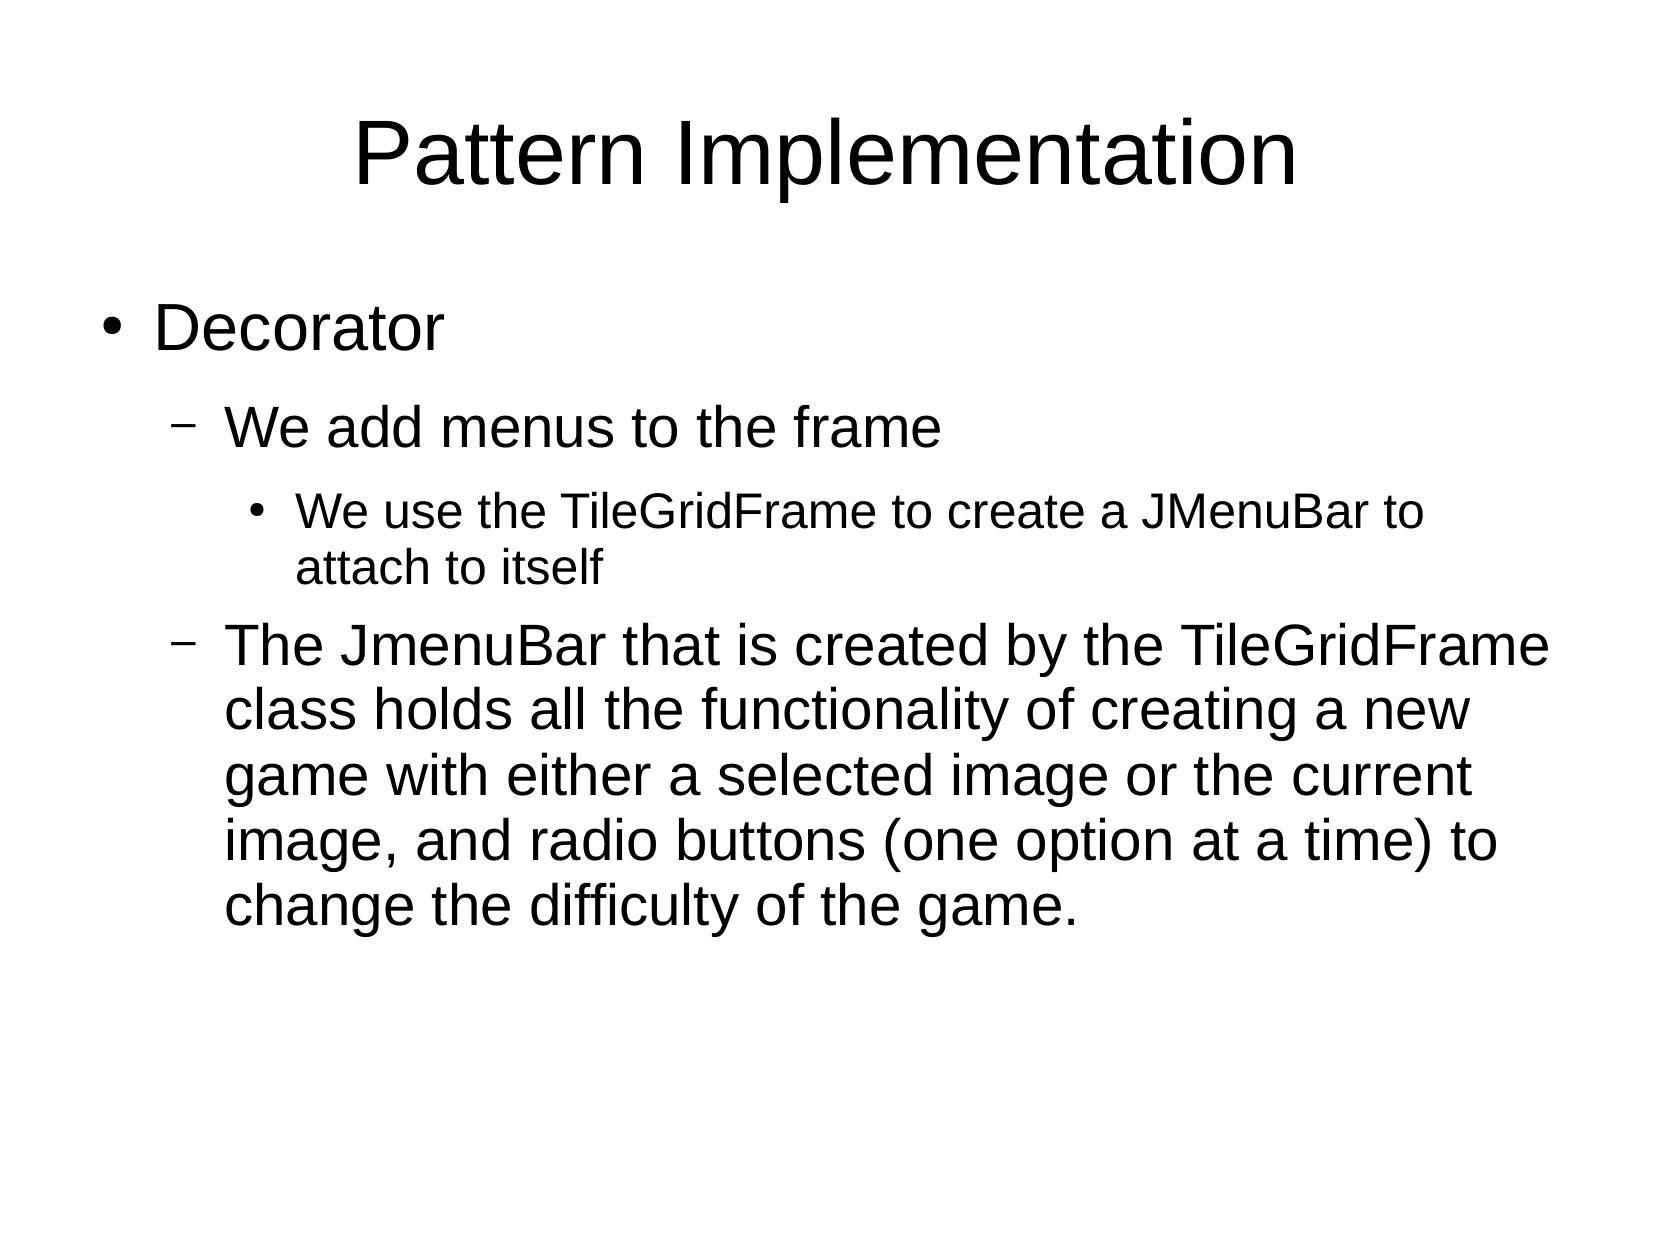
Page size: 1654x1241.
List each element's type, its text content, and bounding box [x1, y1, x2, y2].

list Decorator We add menus to the frame We use the TileGridFrame to create a JMenuBar to attach to itself The JmenuBar that is created by the TileGridFrame class holds all the functionality of creating a new game with either a selected image or the current image, and radio buttons (one option at a time) to change the difficulty of the game. [82, 290, 1571, 1010]
title Pattern Implementation [82, 49, 1571, 257]
